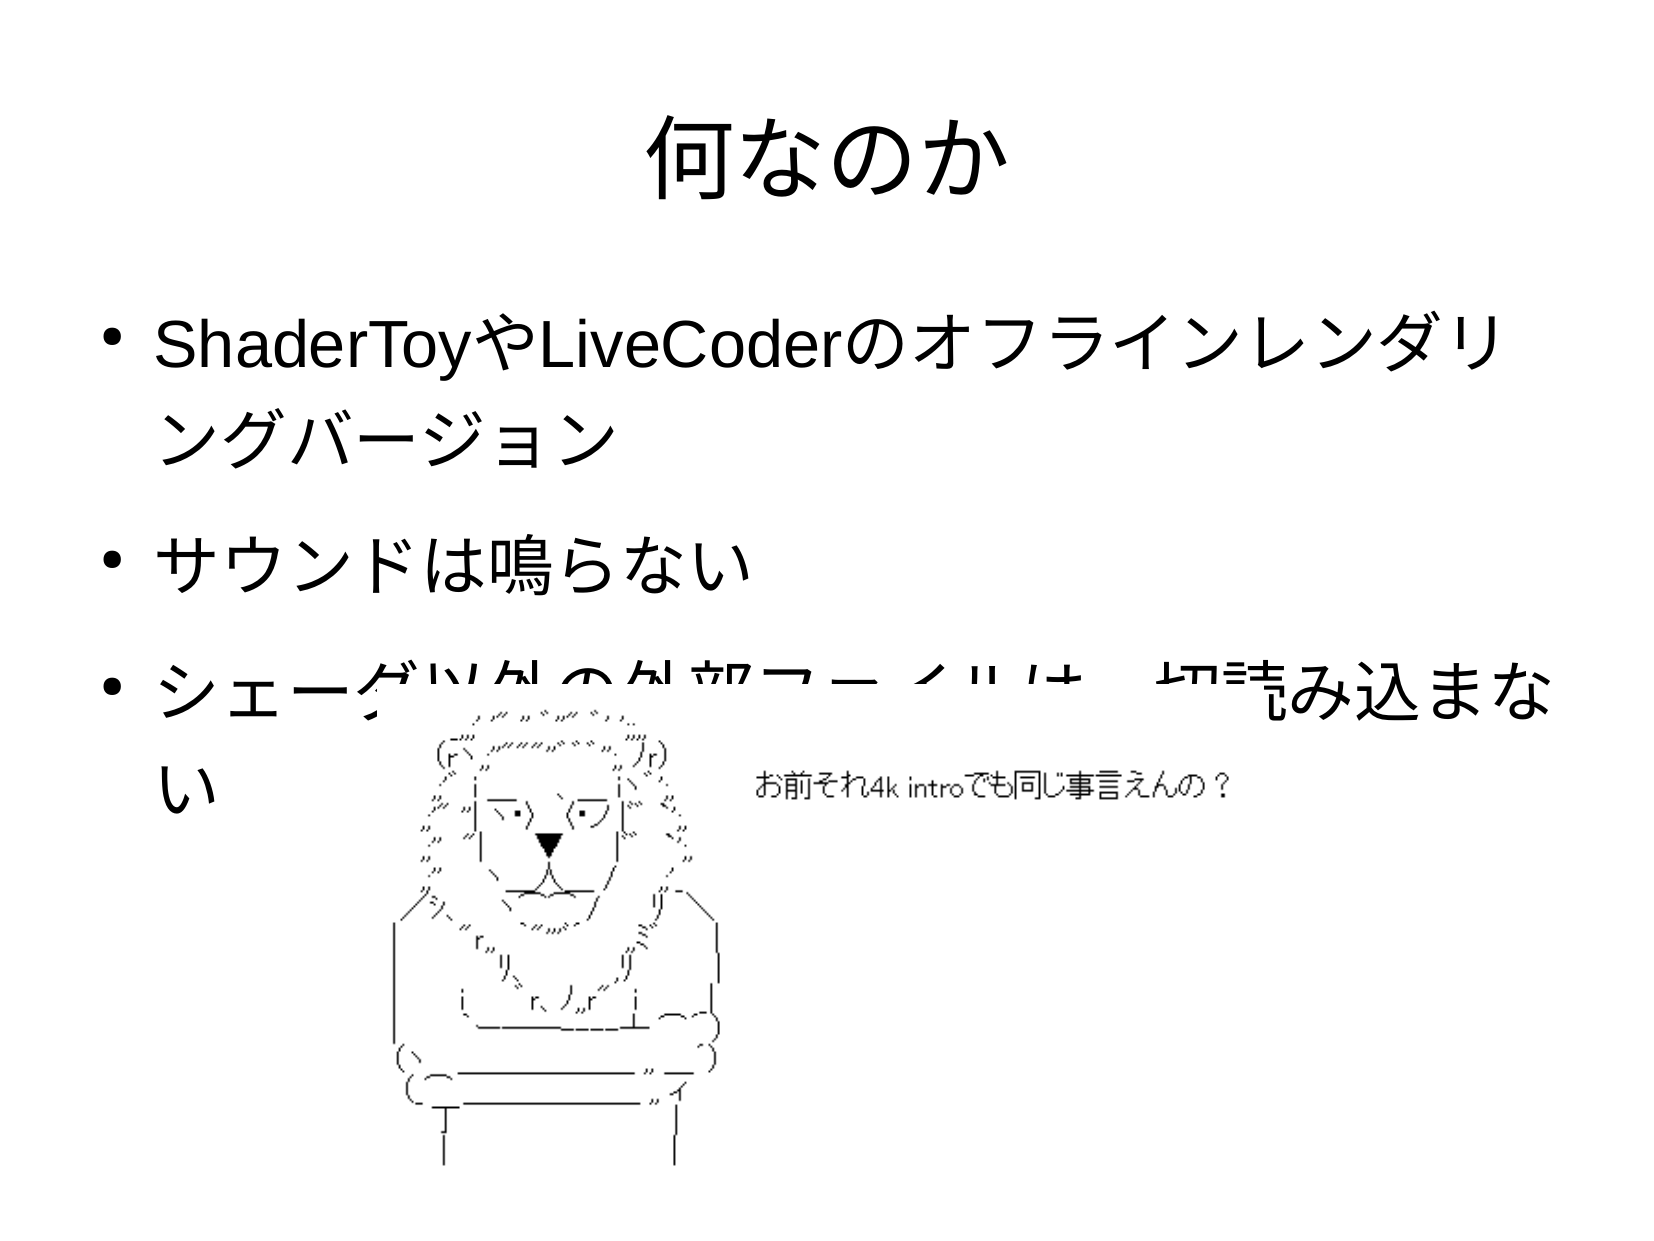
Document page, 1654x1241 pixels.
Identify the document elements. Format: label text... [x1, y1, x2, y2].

picture [377, 684, 1264, 1217]
list ShaderToyやLiveCoderのオフラインレンダリングバージョン サウンドは鳴らない シェーダ以外の外部ファイルは一切読み込まない [82, 290, 1571, 1010]
title 何なのか [82, 49, 1571, 257]
